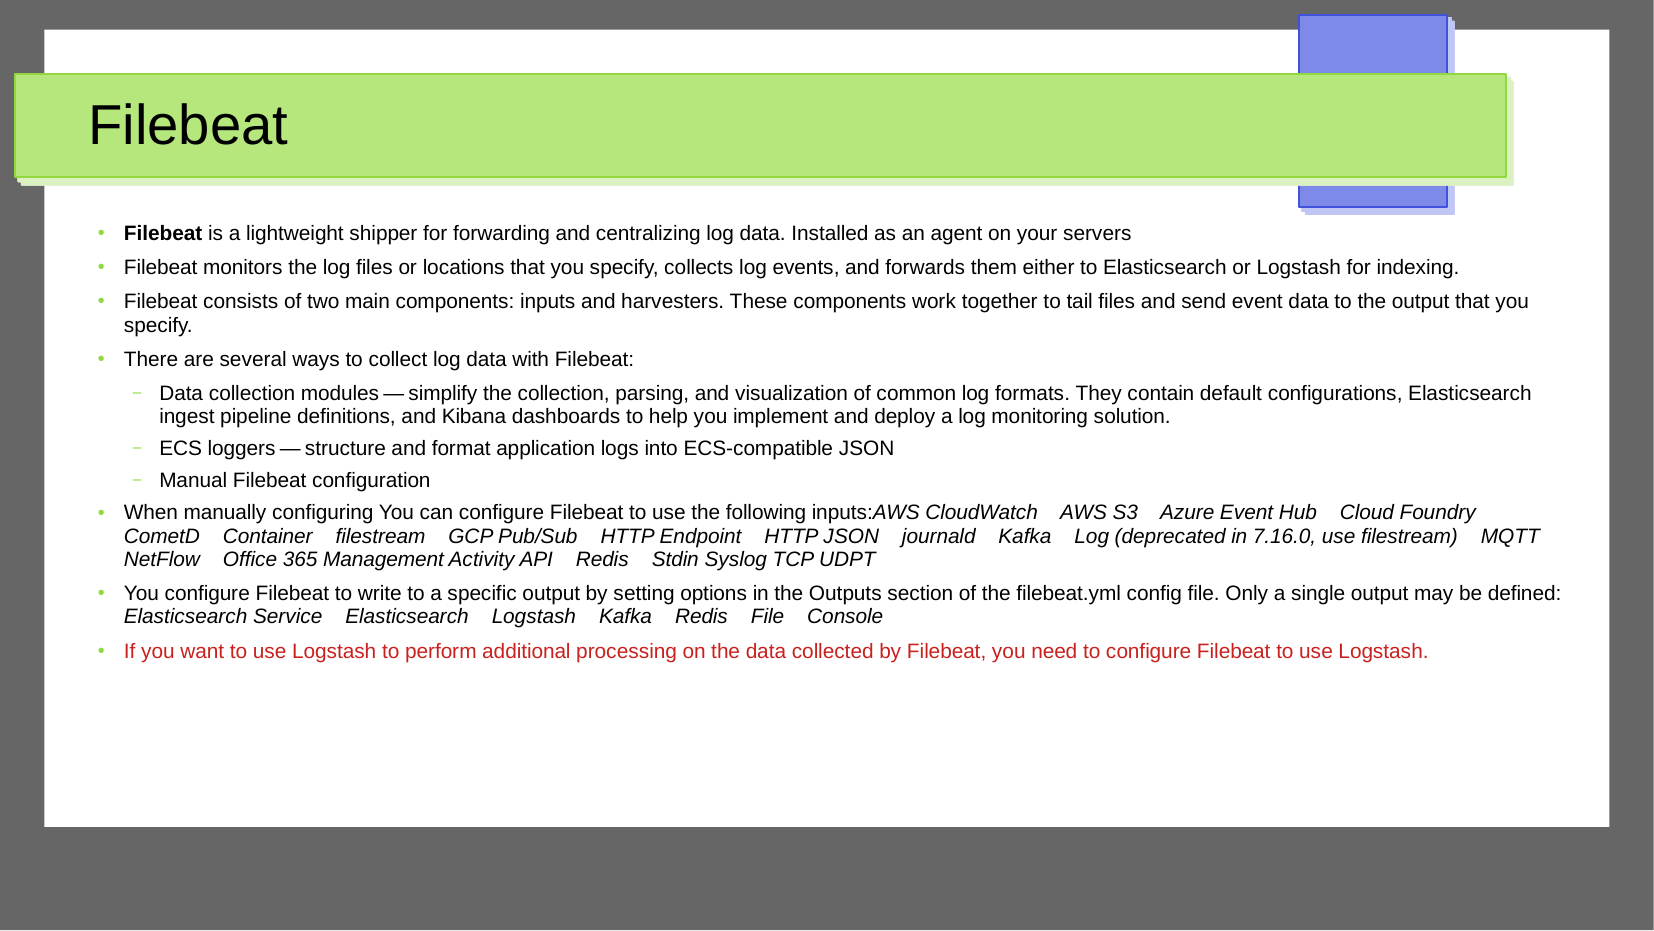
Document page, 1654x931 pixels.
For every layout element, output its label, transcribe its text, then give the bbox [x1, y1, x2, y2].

list Filebeat is a lightweight shipper for forwarding and centralizing log data. Installed as an agent on your servers Filebeat monitors the log files or locations that you specify, collects log events, and forwards them either to Elasticsearch or Logstash for indexing. Filebeat consists of two main components: inputs and harvesters. These components work together to tail files and send event data to the output that you specify. There are several ways to collect log data with Filebeat: Data collection modules — simplify the collection, parsing, and visualization of common log formats. They contain default configurations, Elasticsearch ingest pipeline definitions, and Kibana dashboards to help you implement and deploy a log monitoring solution. ECS loggers — structure and format application logs into ECS-compatible JSON Manual Filebeat configuration When manually configuring You can configure Filebeat to use the following inputs:AWS CloudWatch AWS S3 Azure Event Hub Cloud Foundry CometD Container filestream GCP Pub/Sub HTTP Endpoint HTTP JSON journald Kafka Log (deprecated in 7.16.0, use filestream) MQTT NetFlow Office 365 Management Activity API Redis Stdin Syslog TCP UDPT You configure Filebeat to write to a specific output by setting options in the Outputs section of the filebeat.yml config file. Only a single output may be defined: Elasticsearch Service Elasticsearch Logstash Kafka Redis File Console If you want to use Logstash to perform additional processing on the data collected by Filebeat, you need to configure Filebeat to use Logstash. [88, 221, 1565, 676]
title Filebeat [88, 73, 1506, 178]
